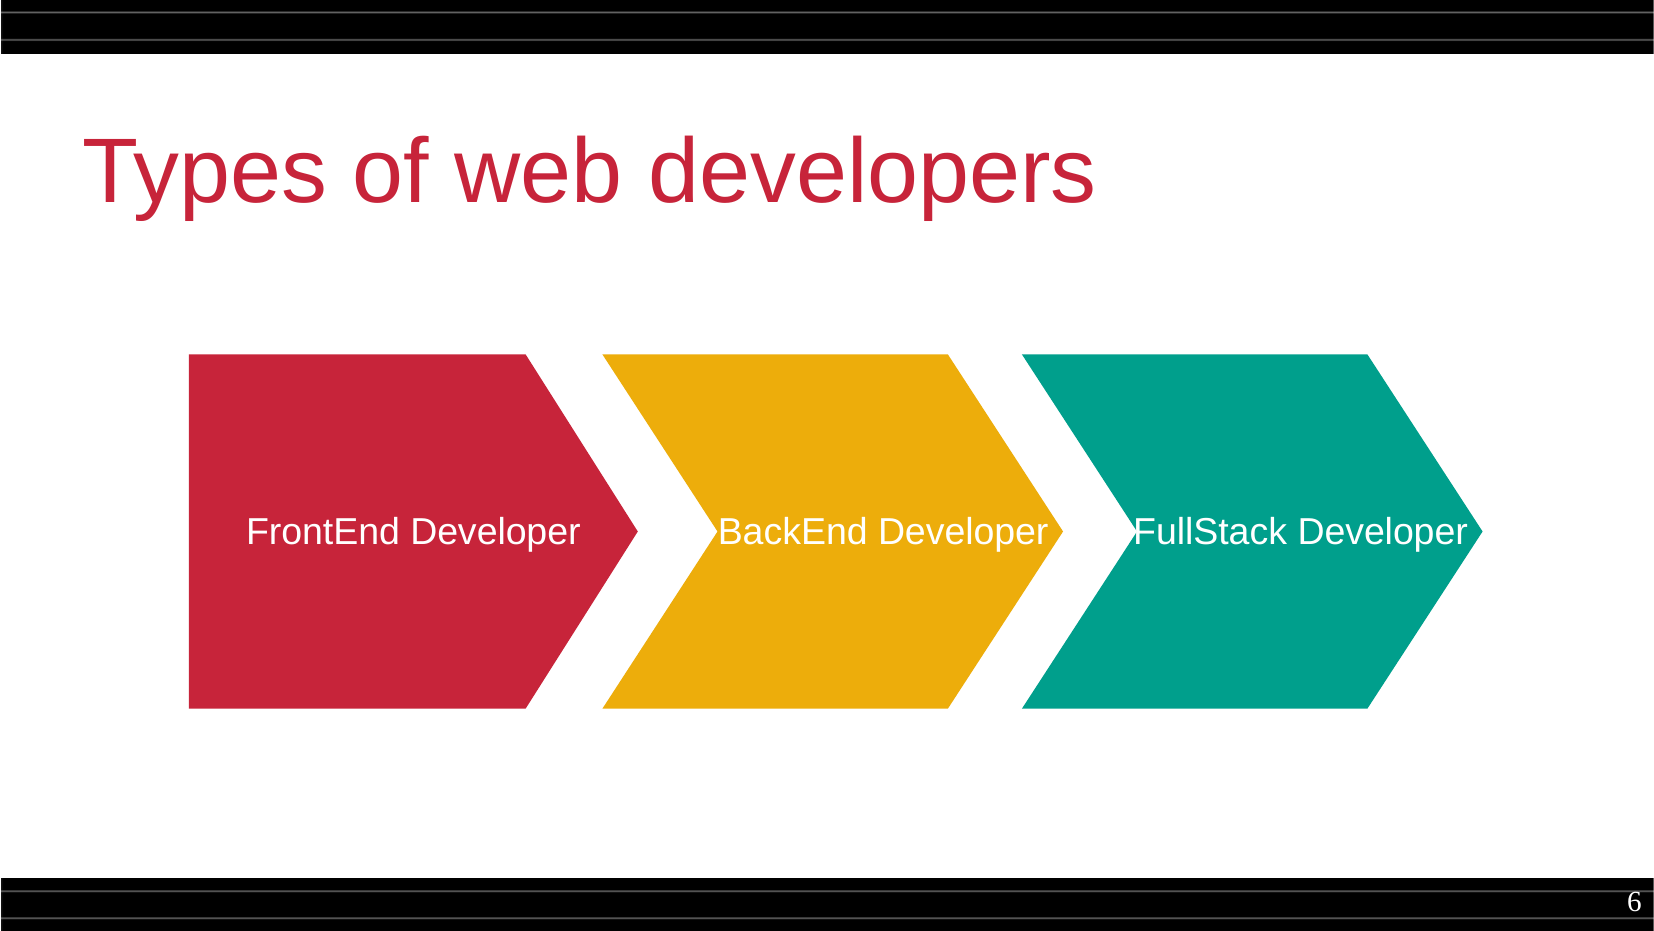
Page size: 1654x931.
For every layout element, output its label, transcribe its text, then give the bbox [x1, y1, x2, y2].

text_box FrontEnd Developer [188, 354, 638, 709]
title Types of web developers [82, 92, 1571, 249]
picture [1, 0, 1654, 54]
picture [1, 878, 1654, 931]
text_box FullStack Developer [1021, 354, 1483, 709]
text_box BackEnd Developer [602, 354, 1064, 709]
